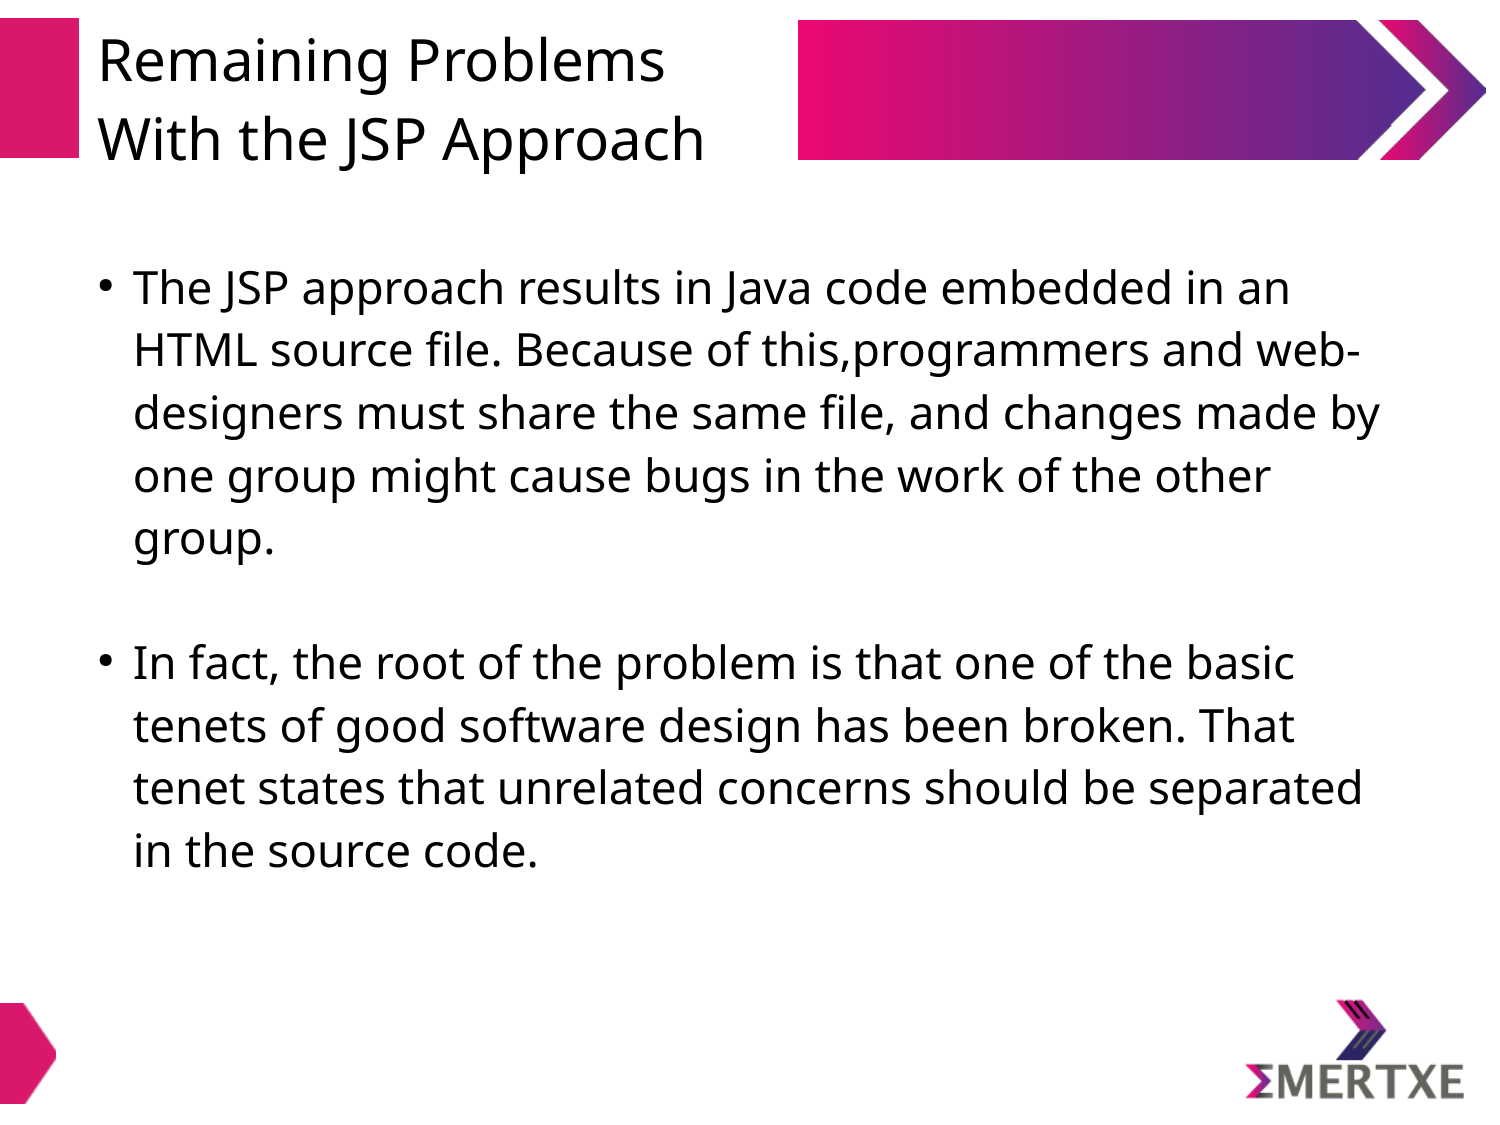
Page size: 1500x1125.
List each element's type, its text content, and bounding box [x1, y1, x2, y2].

text_box Remaining Problems With the JSP Approach [82, 11, 756, 231]
picture [798, 20, 1486, 160]
picture [1245, 996, 1465, 1099]
text_box The JSP approach results in Java code embedded in an HTML source file. Because of this,programmers and web-designers must share the same file, and changes made by one group might cause bugs in the work of the other group. In fact, the root of the problem is that one of the basic tenets of good software design has been broken. That tenet states that unrelated concerns should be separated in the source code. [82, 248, 1406, 798]
